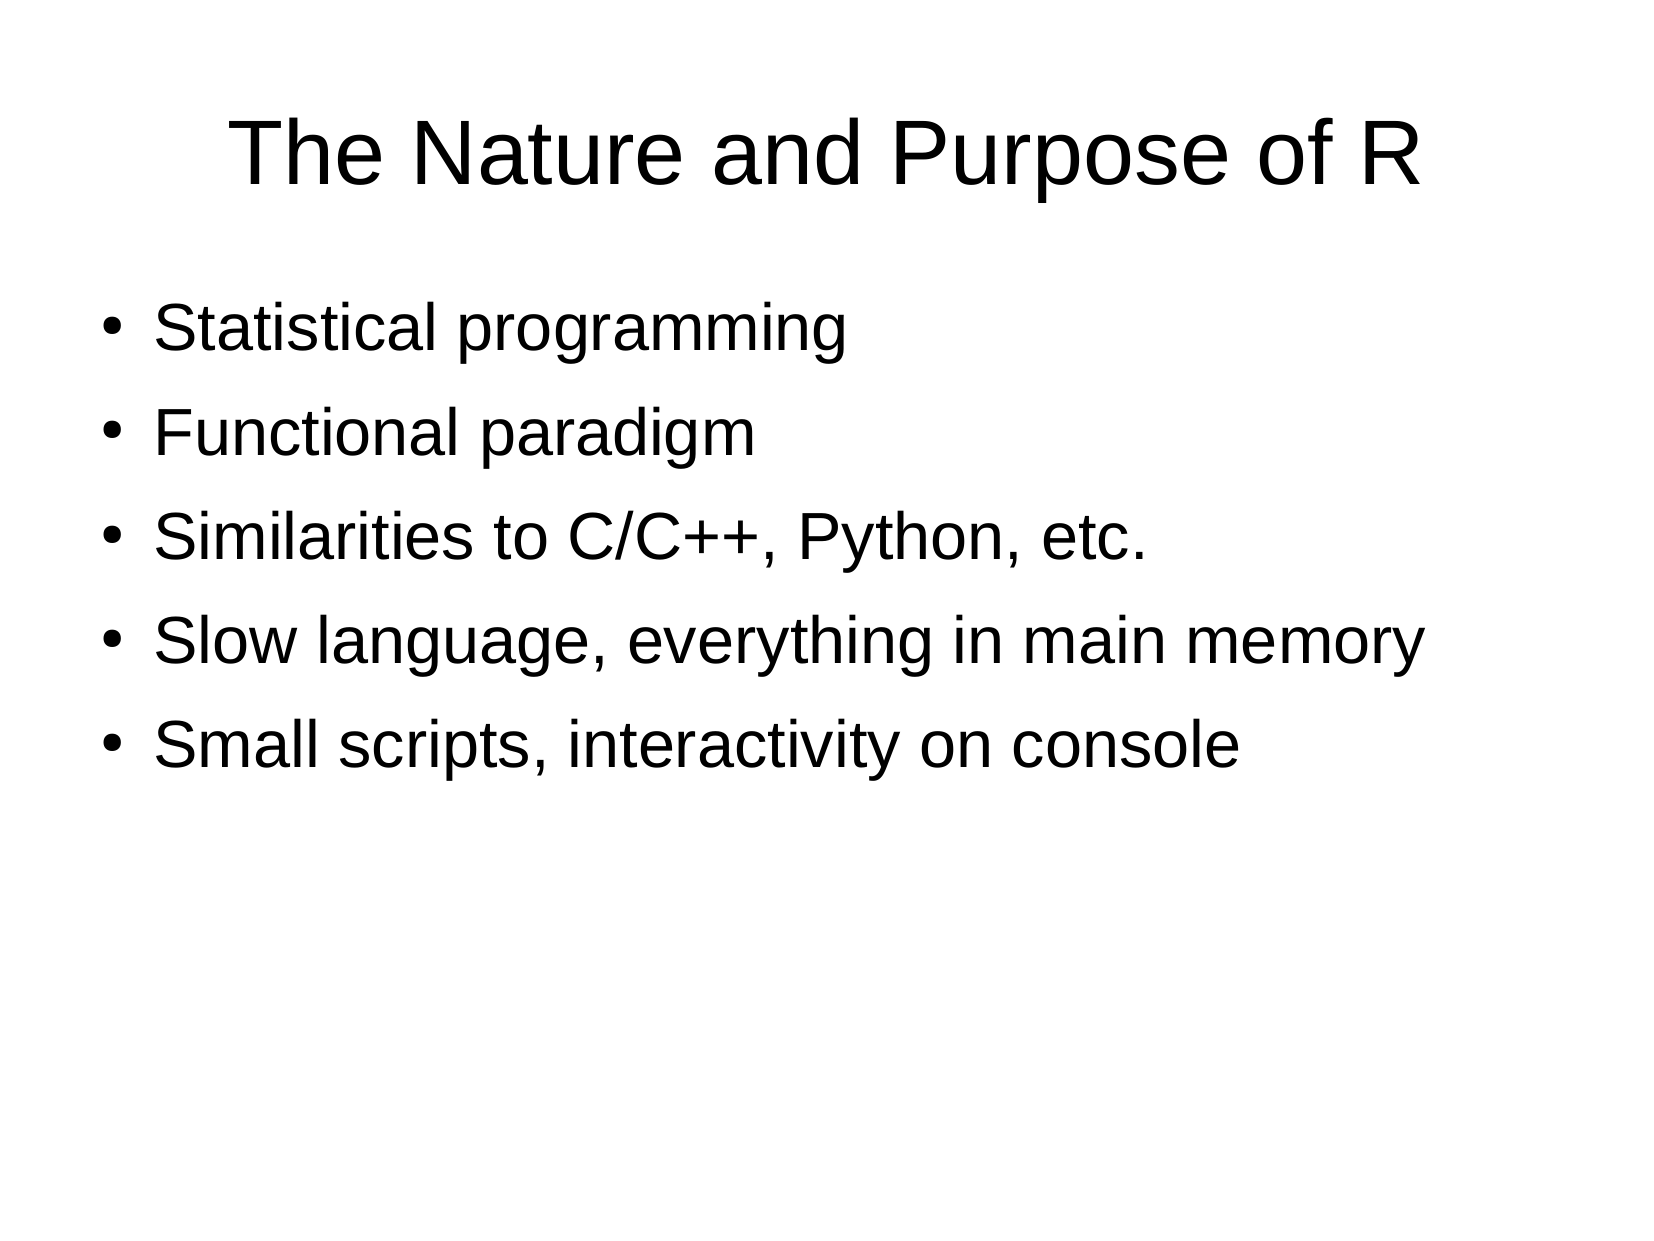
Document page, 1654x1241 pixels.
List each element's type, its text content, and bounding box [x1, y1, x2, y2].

list Statistical programming Functional paradigm Similarities to C/C++, Python, etc. Slow language, everything in main memory Small scripts, interactivity on console [82, 290, 1571, 1010]
title The Nature and Purpose of R [82, 49, 1571, 257]
